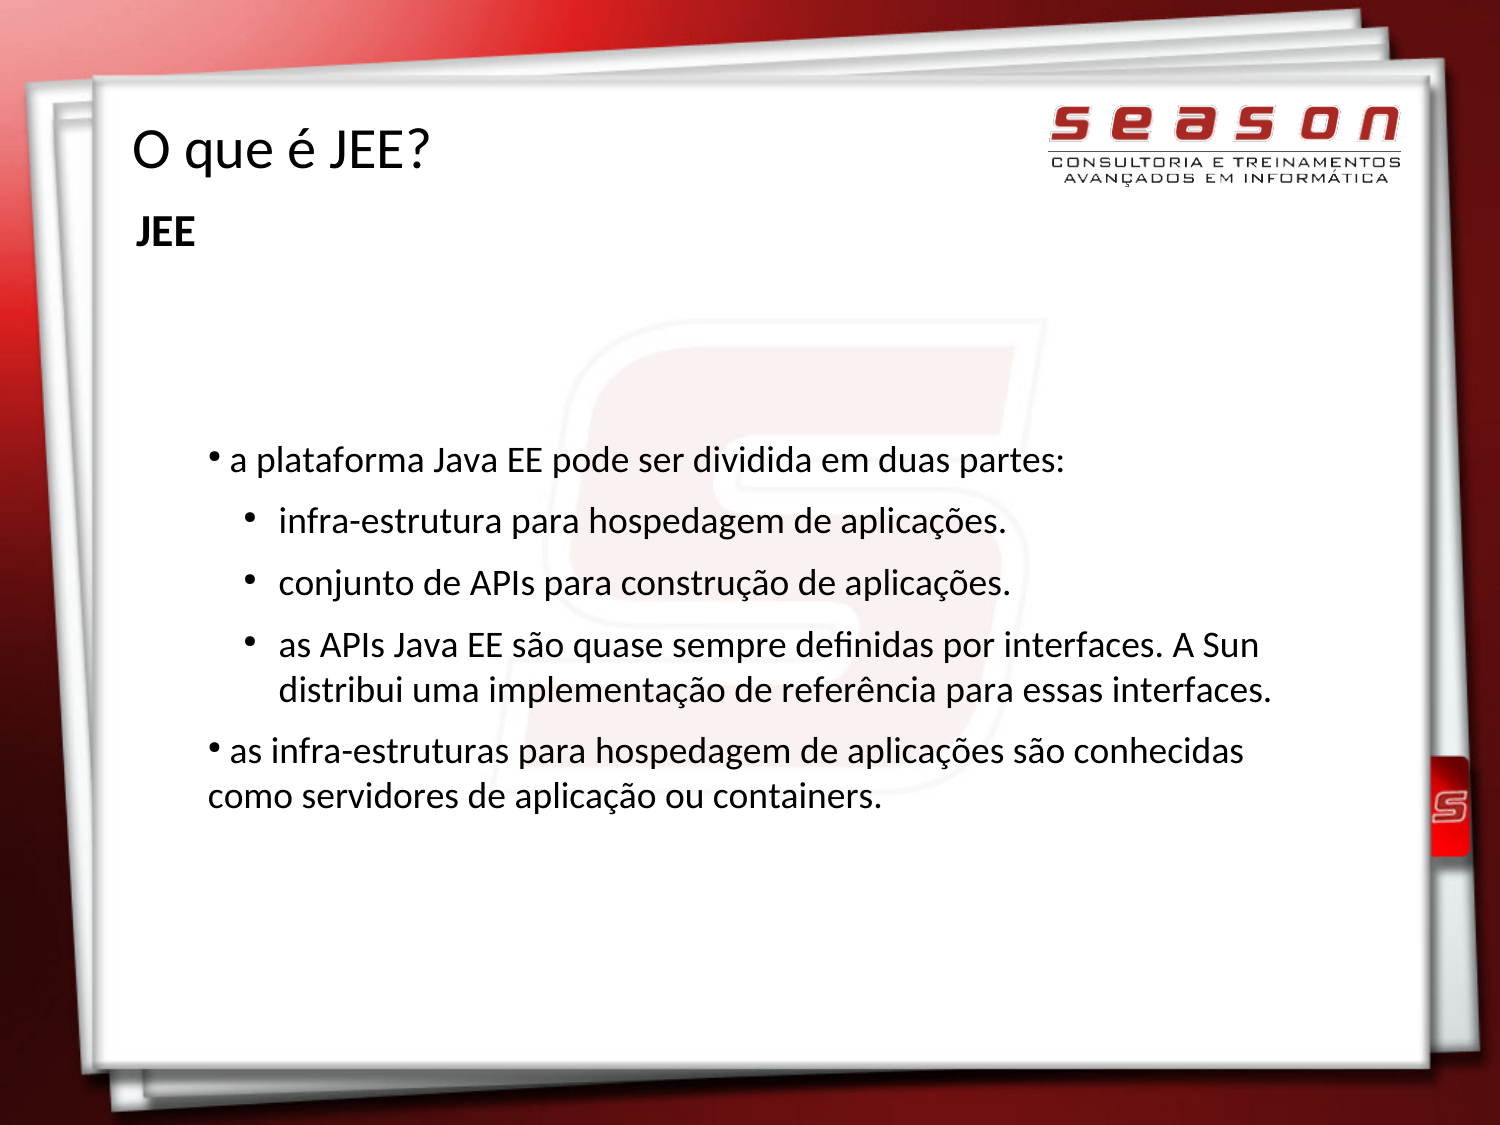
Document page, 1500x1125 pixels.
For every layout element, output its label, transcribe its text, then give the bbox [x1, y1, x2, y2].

text_box a plataforma Java EE pode ser dividida em duas partes: infra-estrutura para hospedagem de aplicações. conjunto de APIs para construção de aplicações. as APIs Java EE são quase sempre definidas por interfaces. A Sun distribui uma implementação de referência para essas interfaces. as infra-estruturas para hospedagem de aplicações são conhecidas como servidores de aplicação ou containers. [207, 357, 1328, 894]
text_box JEE [119, 200, 1240, 256]
title O que é JEE? [118, 33, 1394, 257]
picture [0, 0, 1500, 1125]
